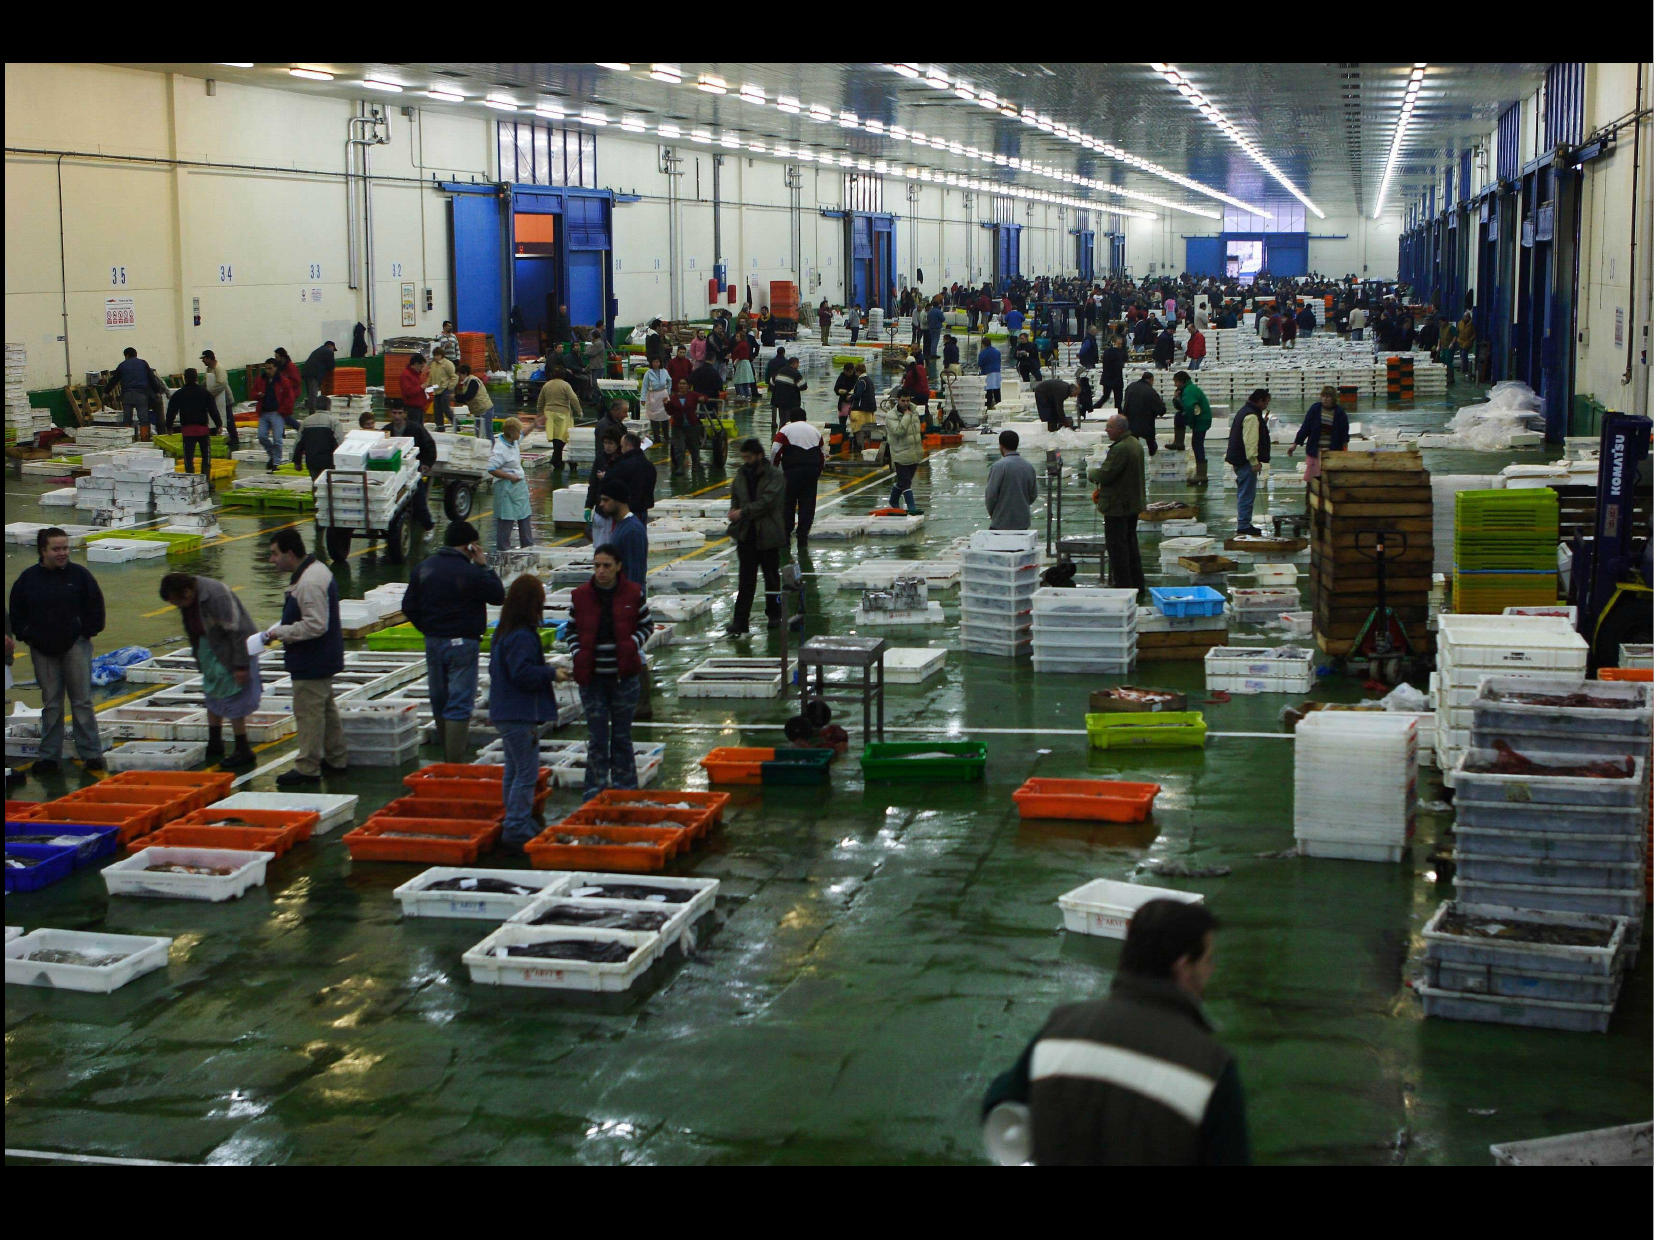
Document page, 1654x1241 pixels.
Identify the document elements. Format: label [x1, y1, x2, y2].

picture [5, 63, 1654, 1166]
